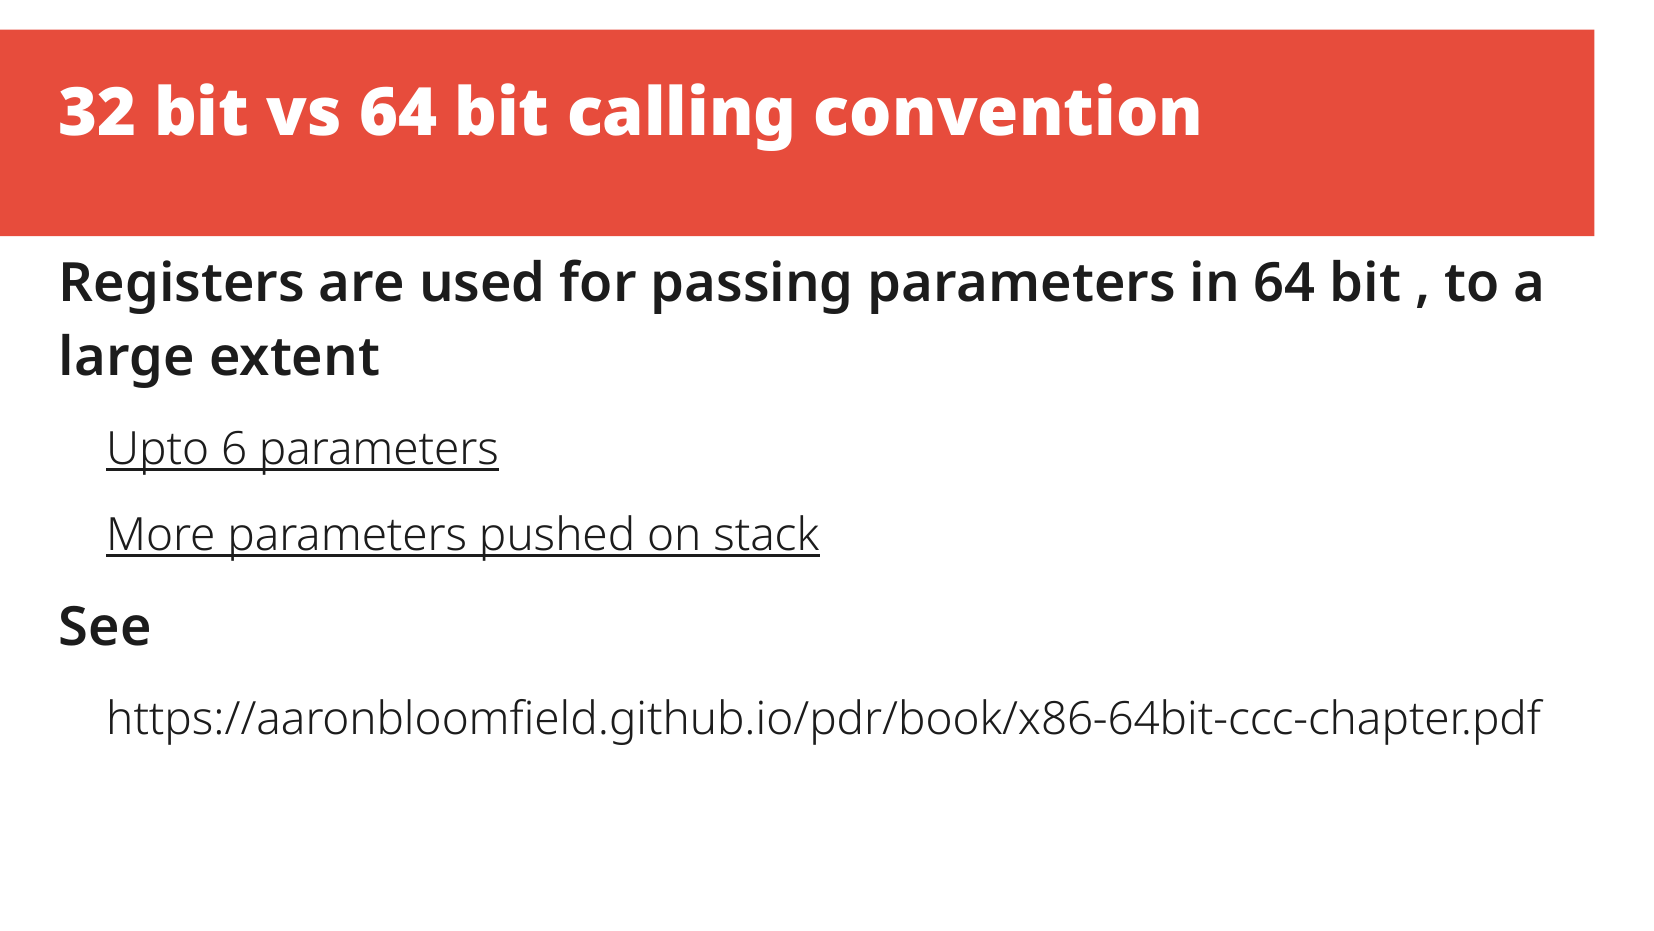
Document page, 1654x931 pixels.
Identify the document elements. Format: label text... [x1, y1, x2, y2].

list Registers are used for passing parameters in 64 bit , to a large extent Upto 6 parameters More parameters pushed on stack See https://aaronbloomfield.github.io/pdr/book/x86-64bit-ccc-chapter.pdf [59, 243, 1565, 820]
title 32 bit vs 64 bit calling convention [59, 44, 1595, 156]
